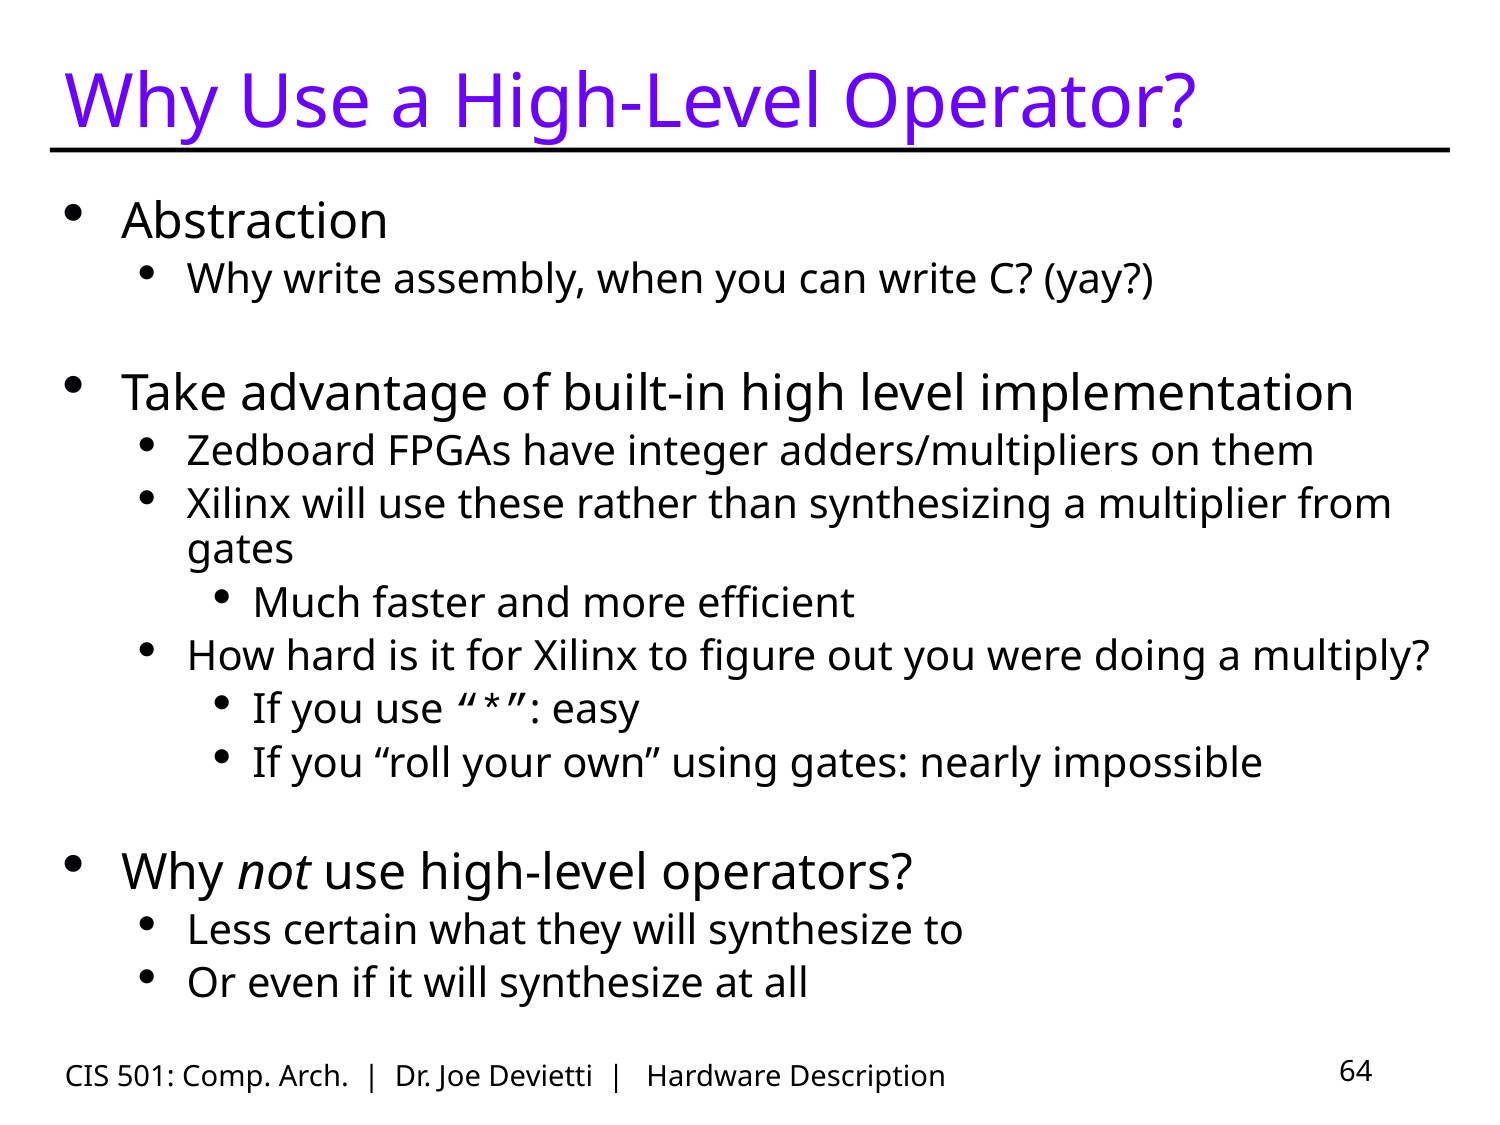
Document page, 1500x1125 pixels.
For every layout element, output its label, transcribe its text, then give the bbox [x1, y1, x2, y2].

text_box Why Use a High-Level Operator? [49, 37, 1375, 150]
text_box Abstraction Why write assembly, when you can write C? (yay?) Take advantage of built-in high level implementation Zedboard FPGAs have integer adders/multipliers on them Xilinx will use these rather than synthesizing a multiplier from gates Much faster and more efficient How hard is it for Xilinx to figure out you were doing a multiply? If you use “*”: easy If you “roll your own” using gates: nearly impossible Why not use high-level operators? Less certain what they will synthesize to Or even if it will synthesize at all [49, 187, 1450, 1025]
text_box <number> [1074, 1049, 1388, 1100]
text_box CIS 501: Comp. Arch. | Dr. Joe Devietti | Hardware Description [49, 1049, 988, 1100]
